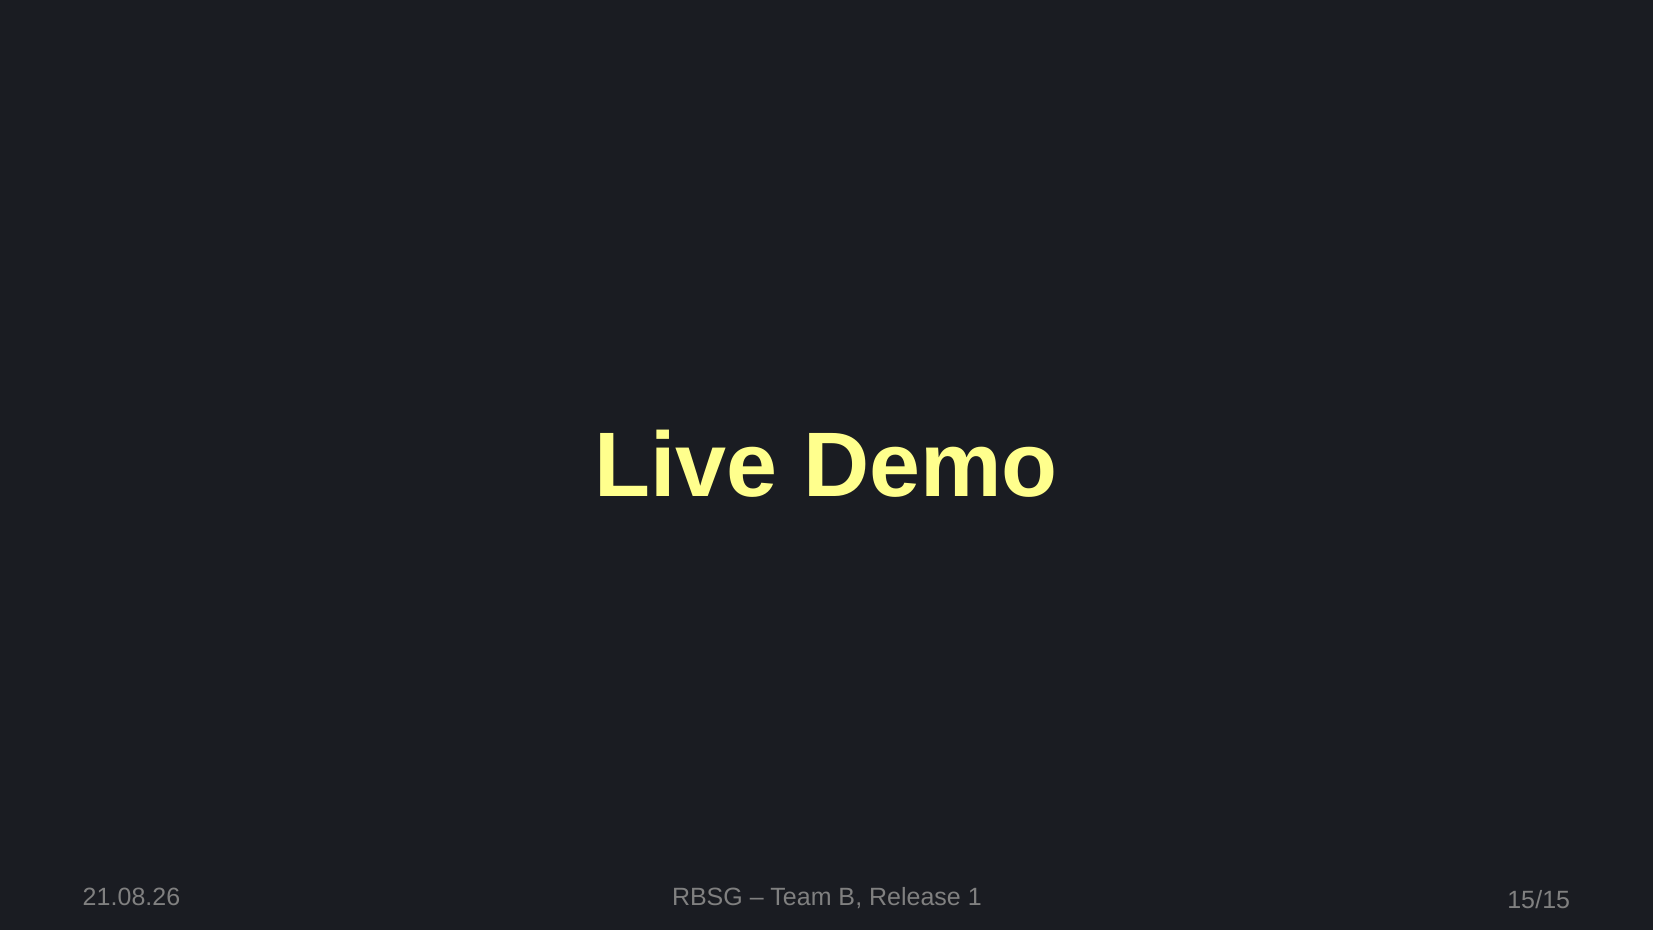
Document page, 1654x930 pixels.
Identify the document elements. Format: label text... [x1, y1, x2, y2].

title Live Demo [82, 387, 1571, 543]
